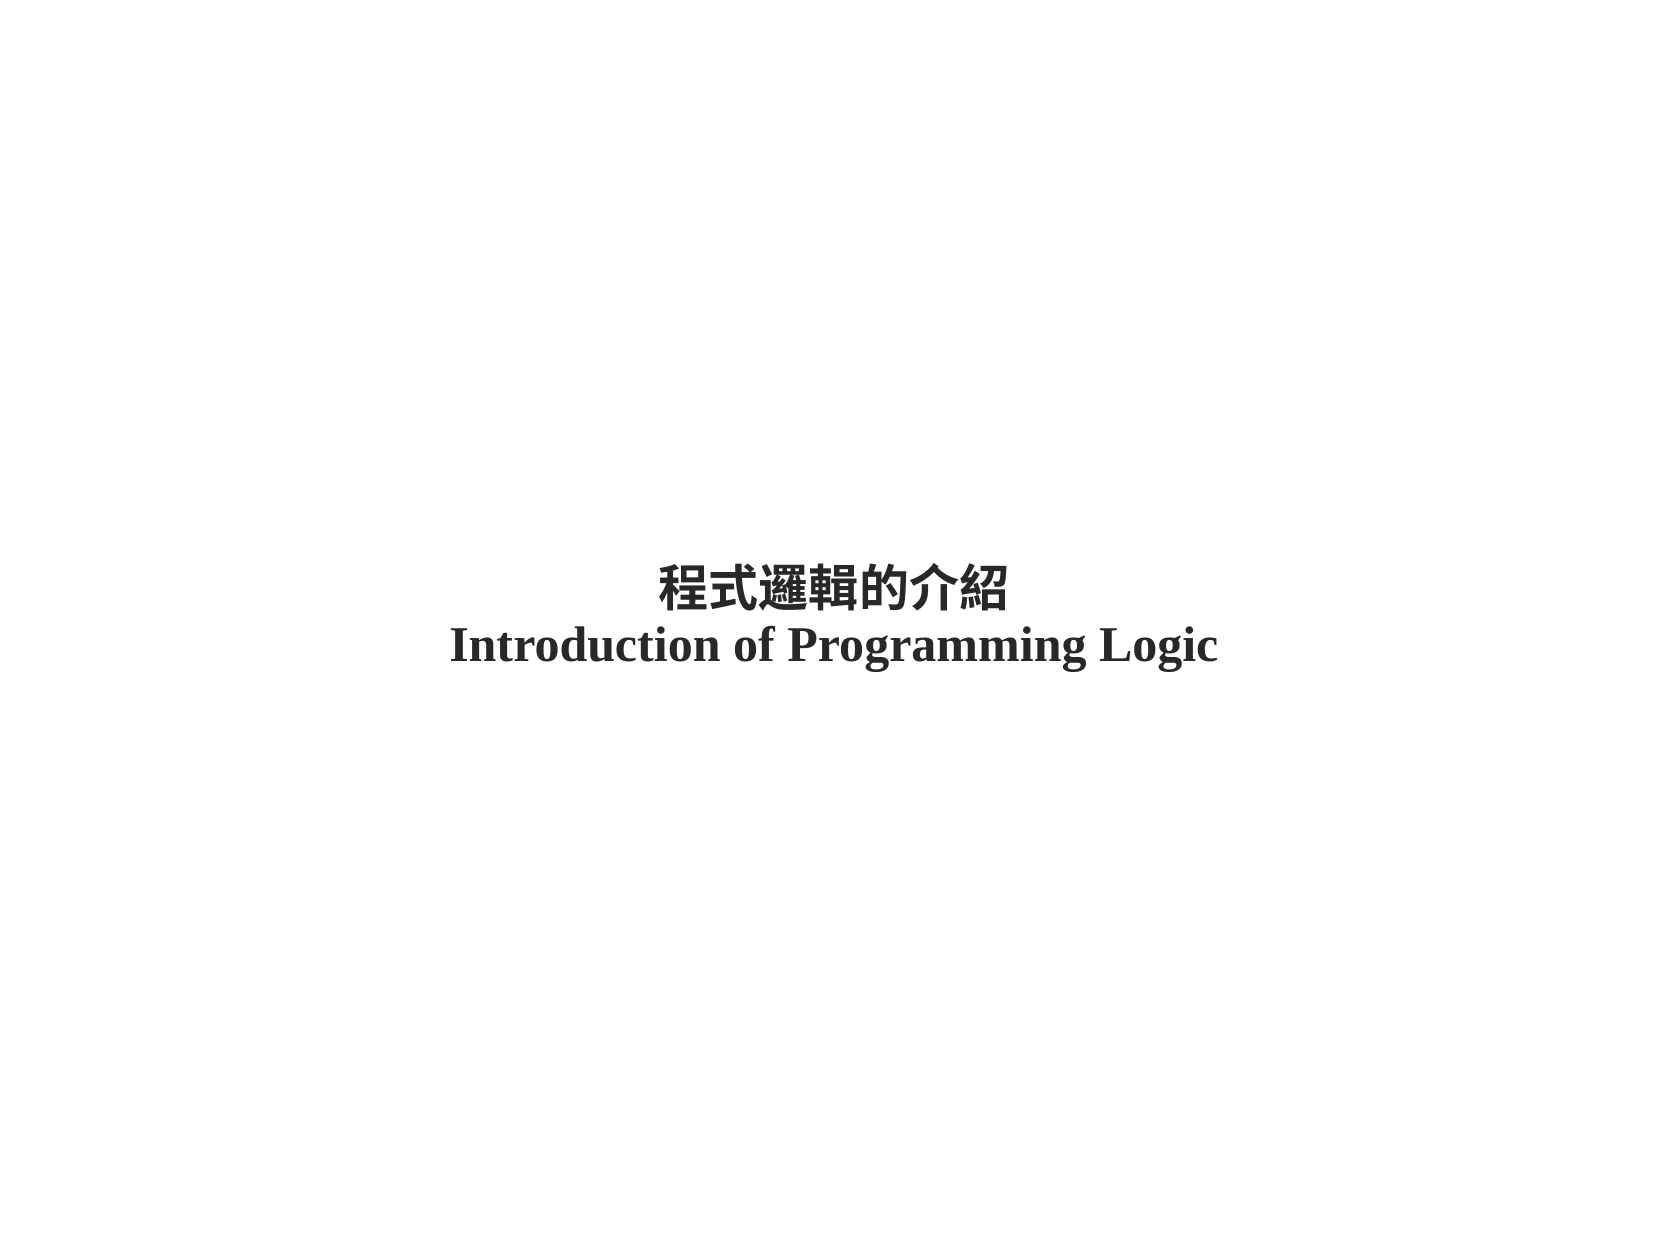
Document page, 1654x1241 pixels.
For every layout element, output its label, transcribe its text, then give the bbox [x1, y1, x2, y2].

title 程式邏輯的介紹 Introduction of Programming Logic [90, 512, 1579, 721]
